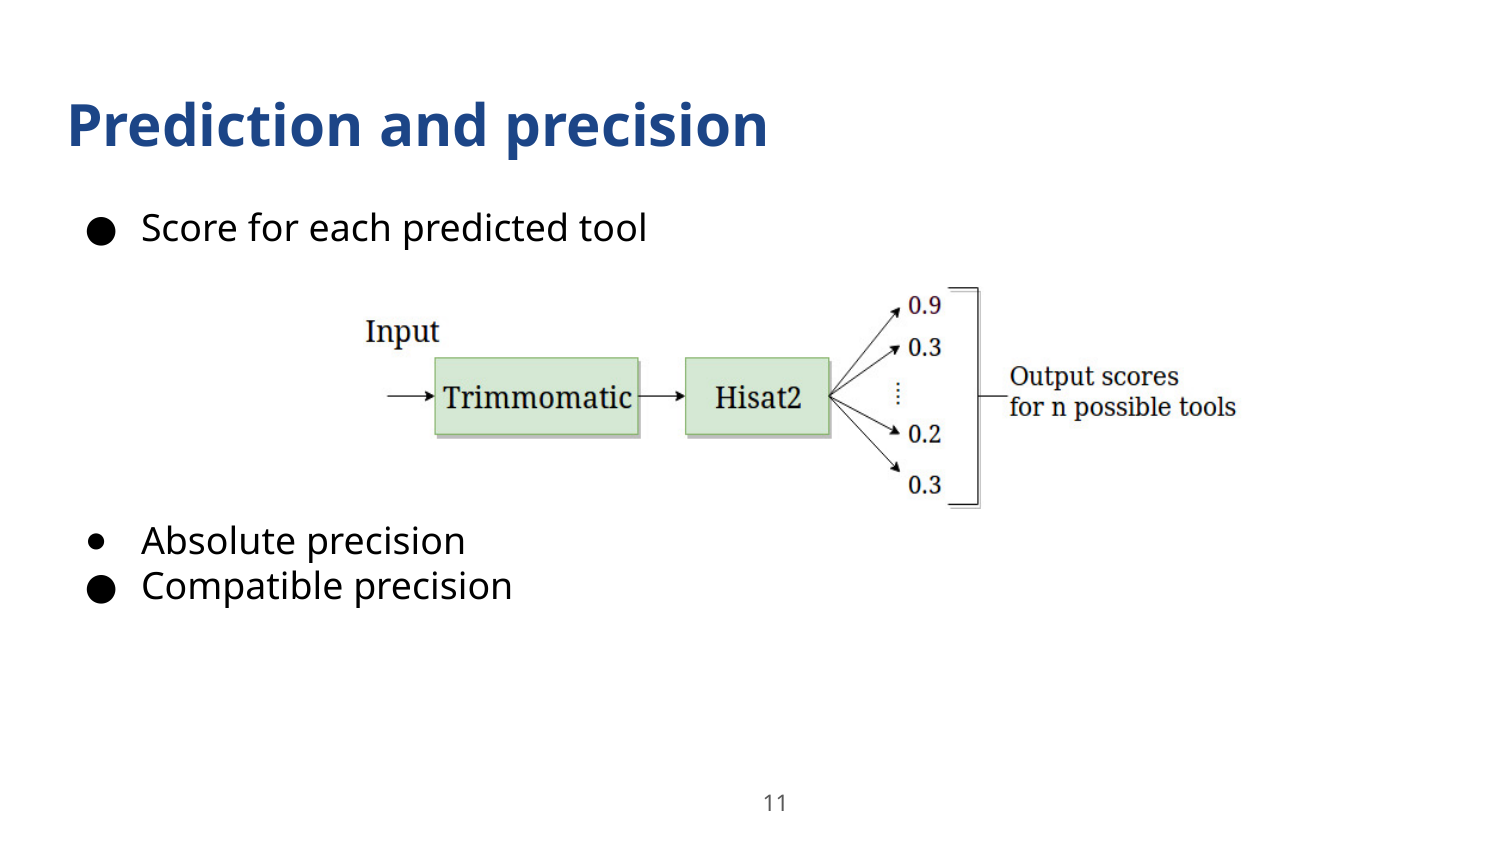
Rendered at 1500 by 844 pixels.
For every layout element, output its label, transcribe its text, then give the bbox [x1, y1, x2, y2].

picture [363, 286, 1259, 509]
slide_number <number> [714, 771, 805, 837]
list Score for each predicted tool Absolute precision Compatible precision [51, 189, 1449, 750]
title Prediction and precision [51, 72, 1449, 167]
